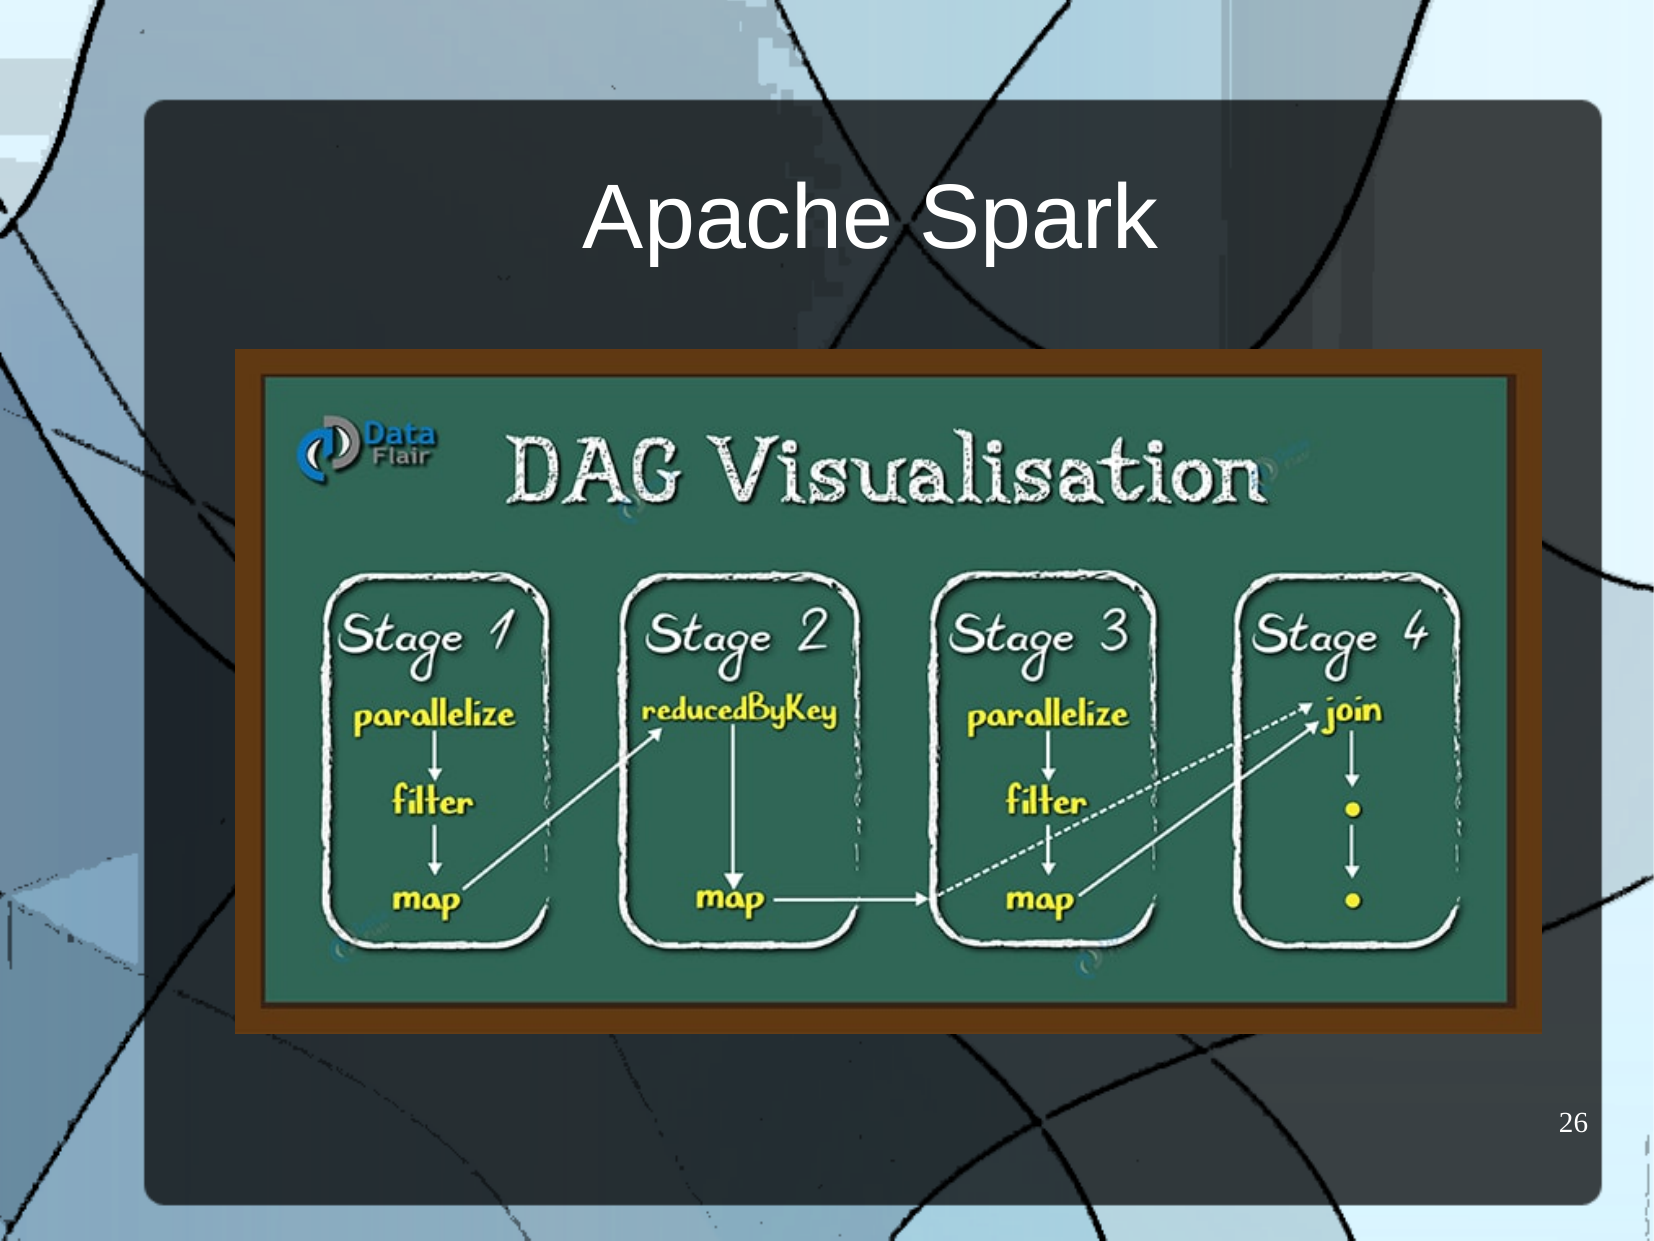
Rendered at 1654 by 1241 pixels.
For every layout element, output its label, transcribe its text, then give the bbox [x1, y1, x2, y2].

picture [0, 0, 1654, 1241]
title Apache Spark [159, 108, 1583, 325]
